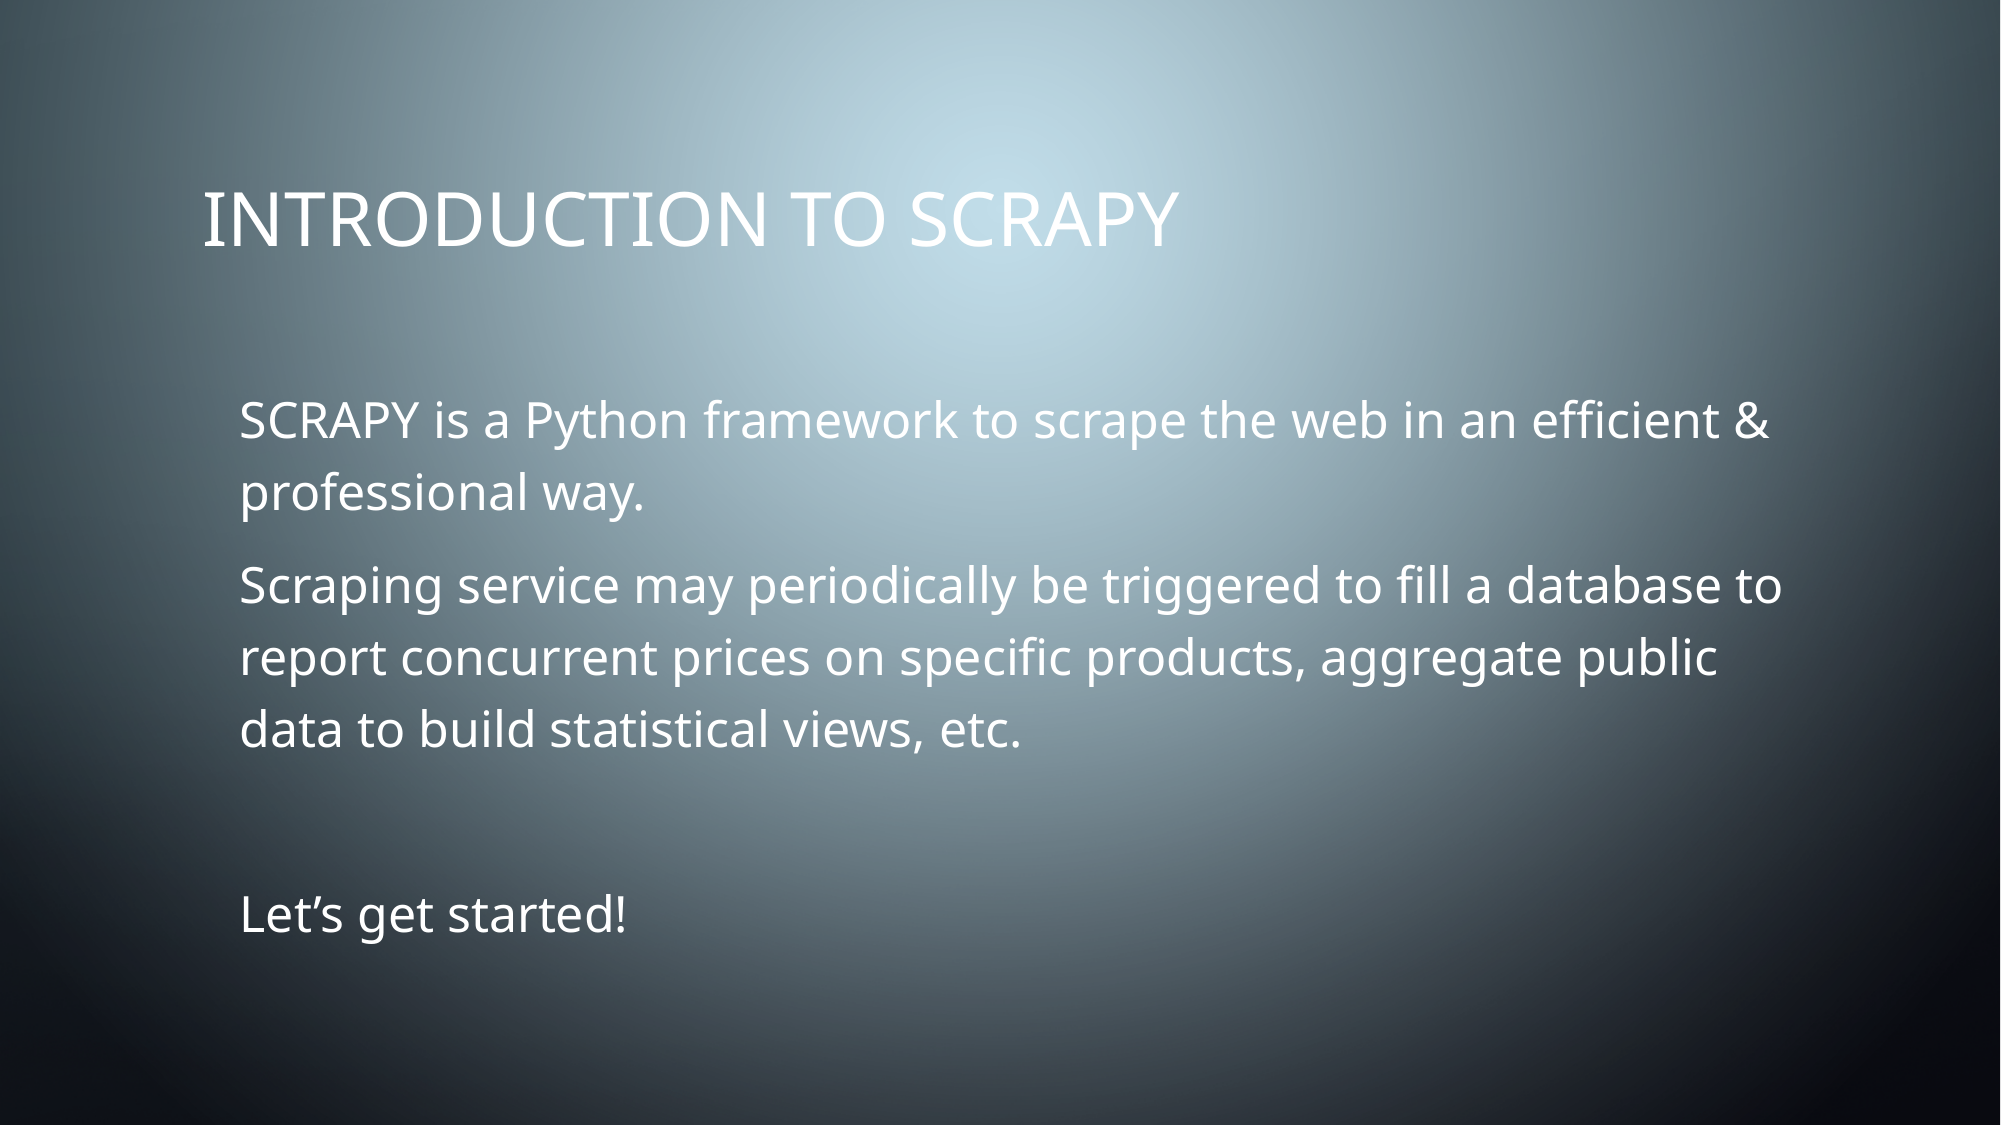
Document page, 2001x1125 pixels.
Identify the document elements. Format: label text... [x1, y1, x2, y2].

list SCRAPY is a Python framework to scrape the web in an efficient & professional way. Scraping service may periodically be triggered to fill a database to report concurrent prices on specific products, aggregate public data to build statistical views, etc. Let’s get started! [187, 369, 1813, 950]
picture [0, 0, 2001, 1125]
title INTRODUCTION TO scrapy [187, 101, 1813, 344]
